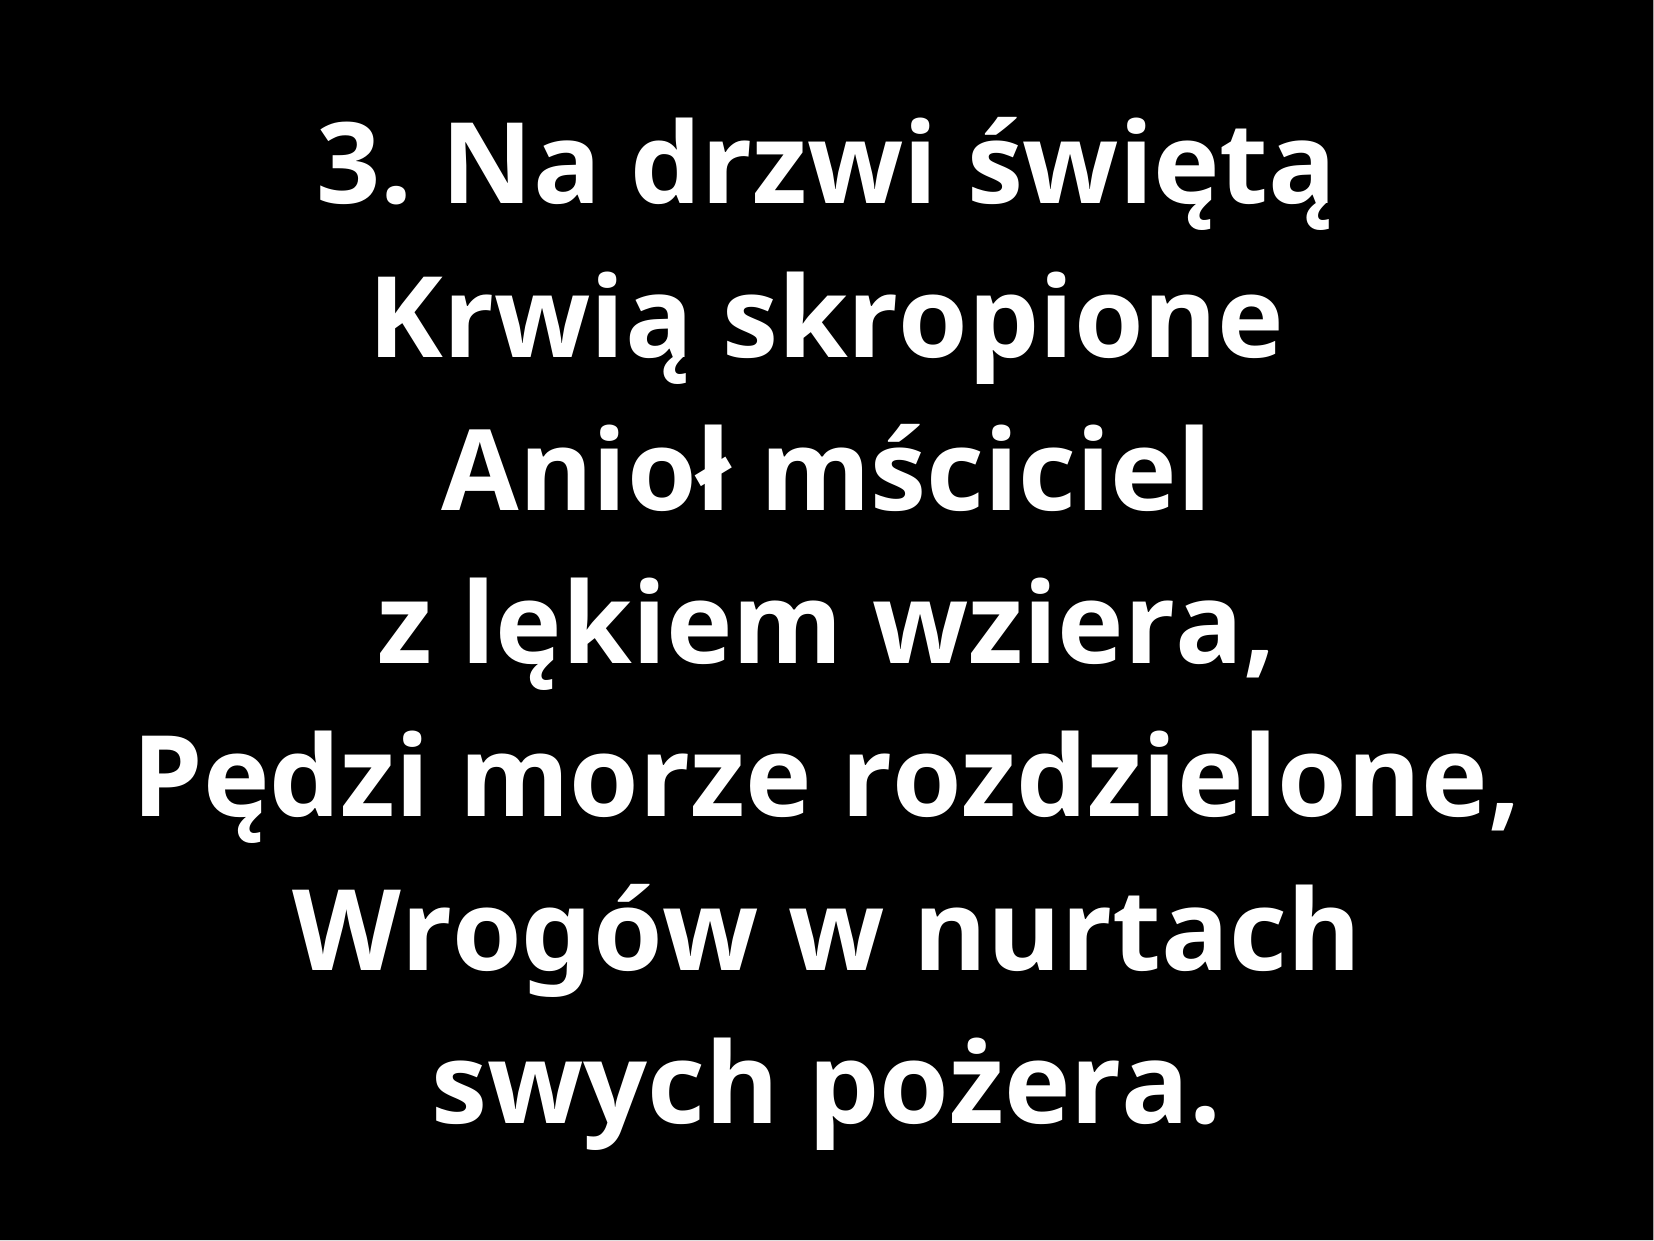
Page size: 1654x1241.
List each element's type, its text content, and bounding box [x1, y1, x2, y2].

title 3. Na drzwi świętą Krwią skropione Anioł mściciel z lękiem wziera, Pędzi morze rozdzielone, Wrogów w nurtach swych pożera. [0, 0, 1654, 1241]
